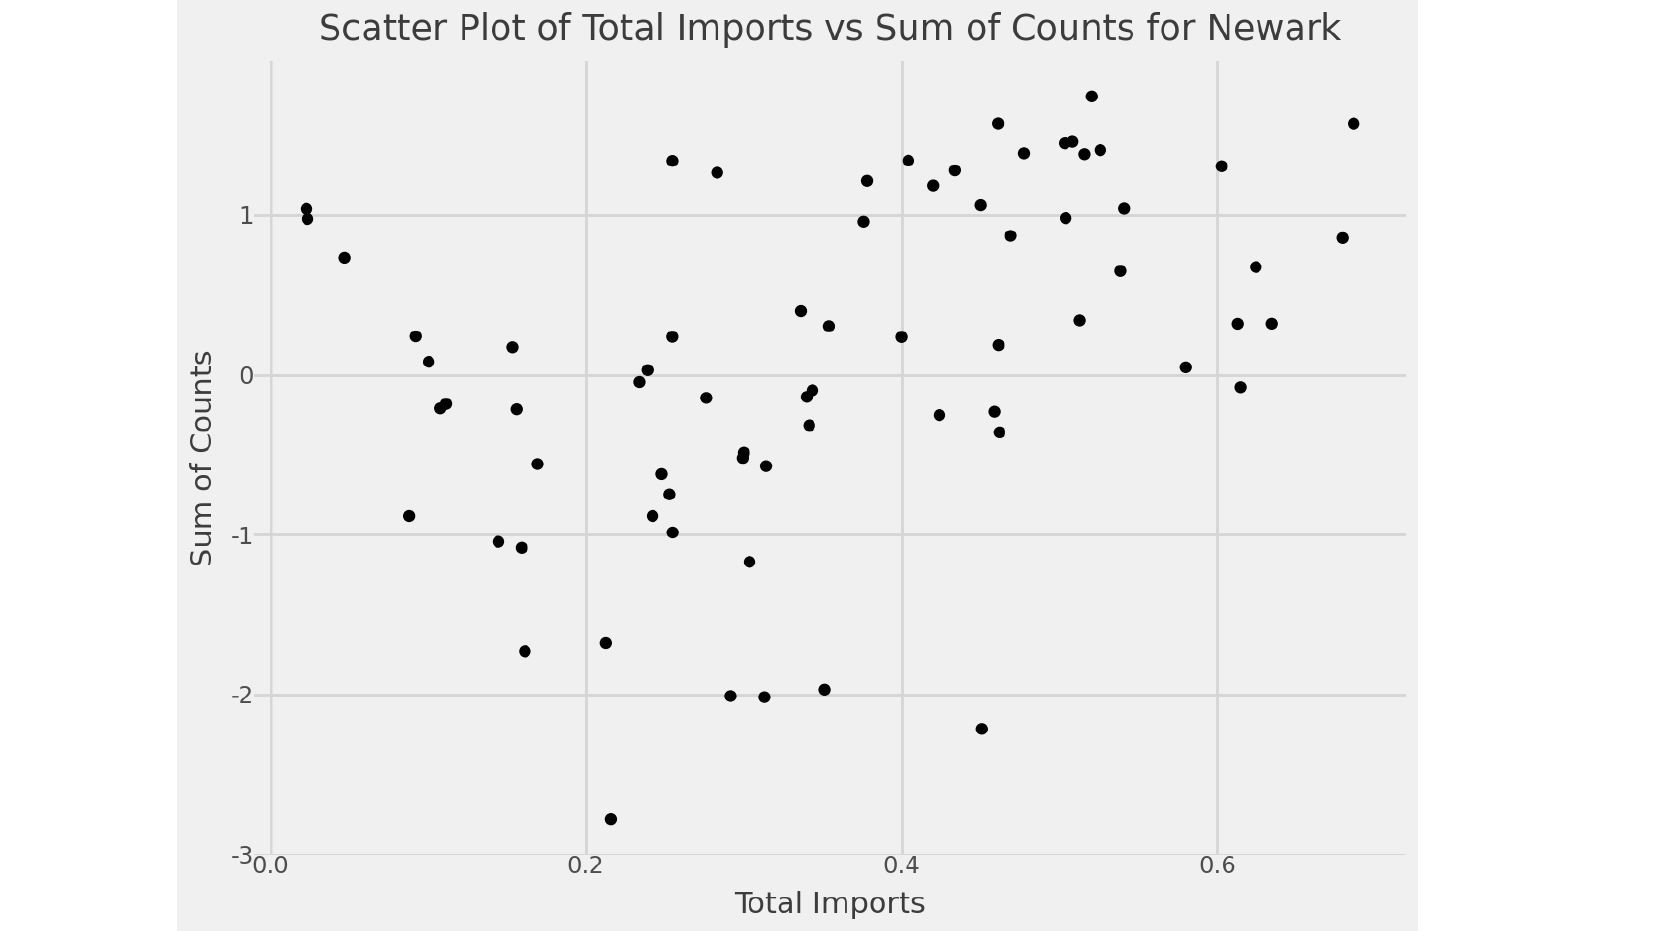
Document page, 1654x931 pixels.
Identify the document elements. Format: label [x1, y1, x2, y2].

picture [177, 0, 1418, 931]
